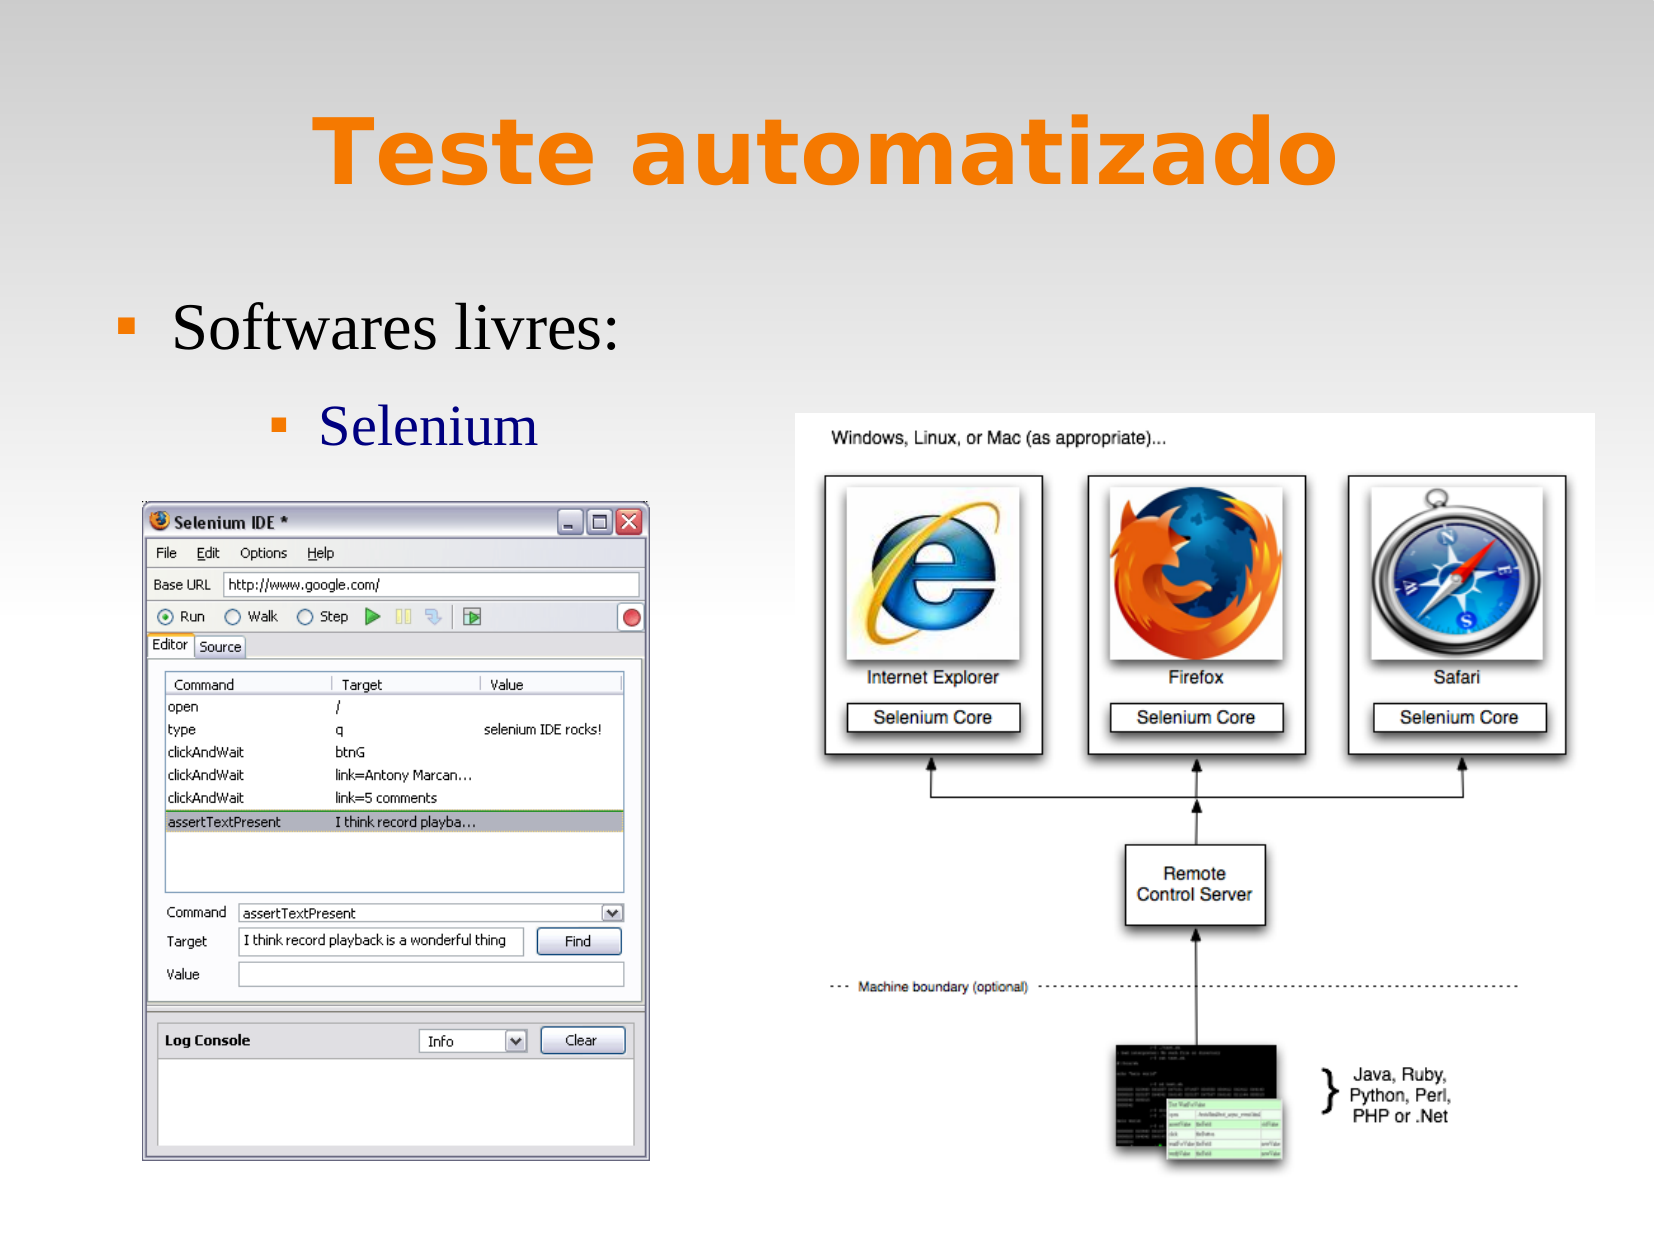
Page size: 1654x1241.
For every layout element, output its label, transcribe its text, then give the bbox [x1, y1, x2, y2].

picture [795, 413, 1595, 1194]
list Softwares livres: Selenium [82, 290, 1571, 532]
picture [142, 501, 650, 1161]
title Teste automatizado [82, 56, 1571, 250]
